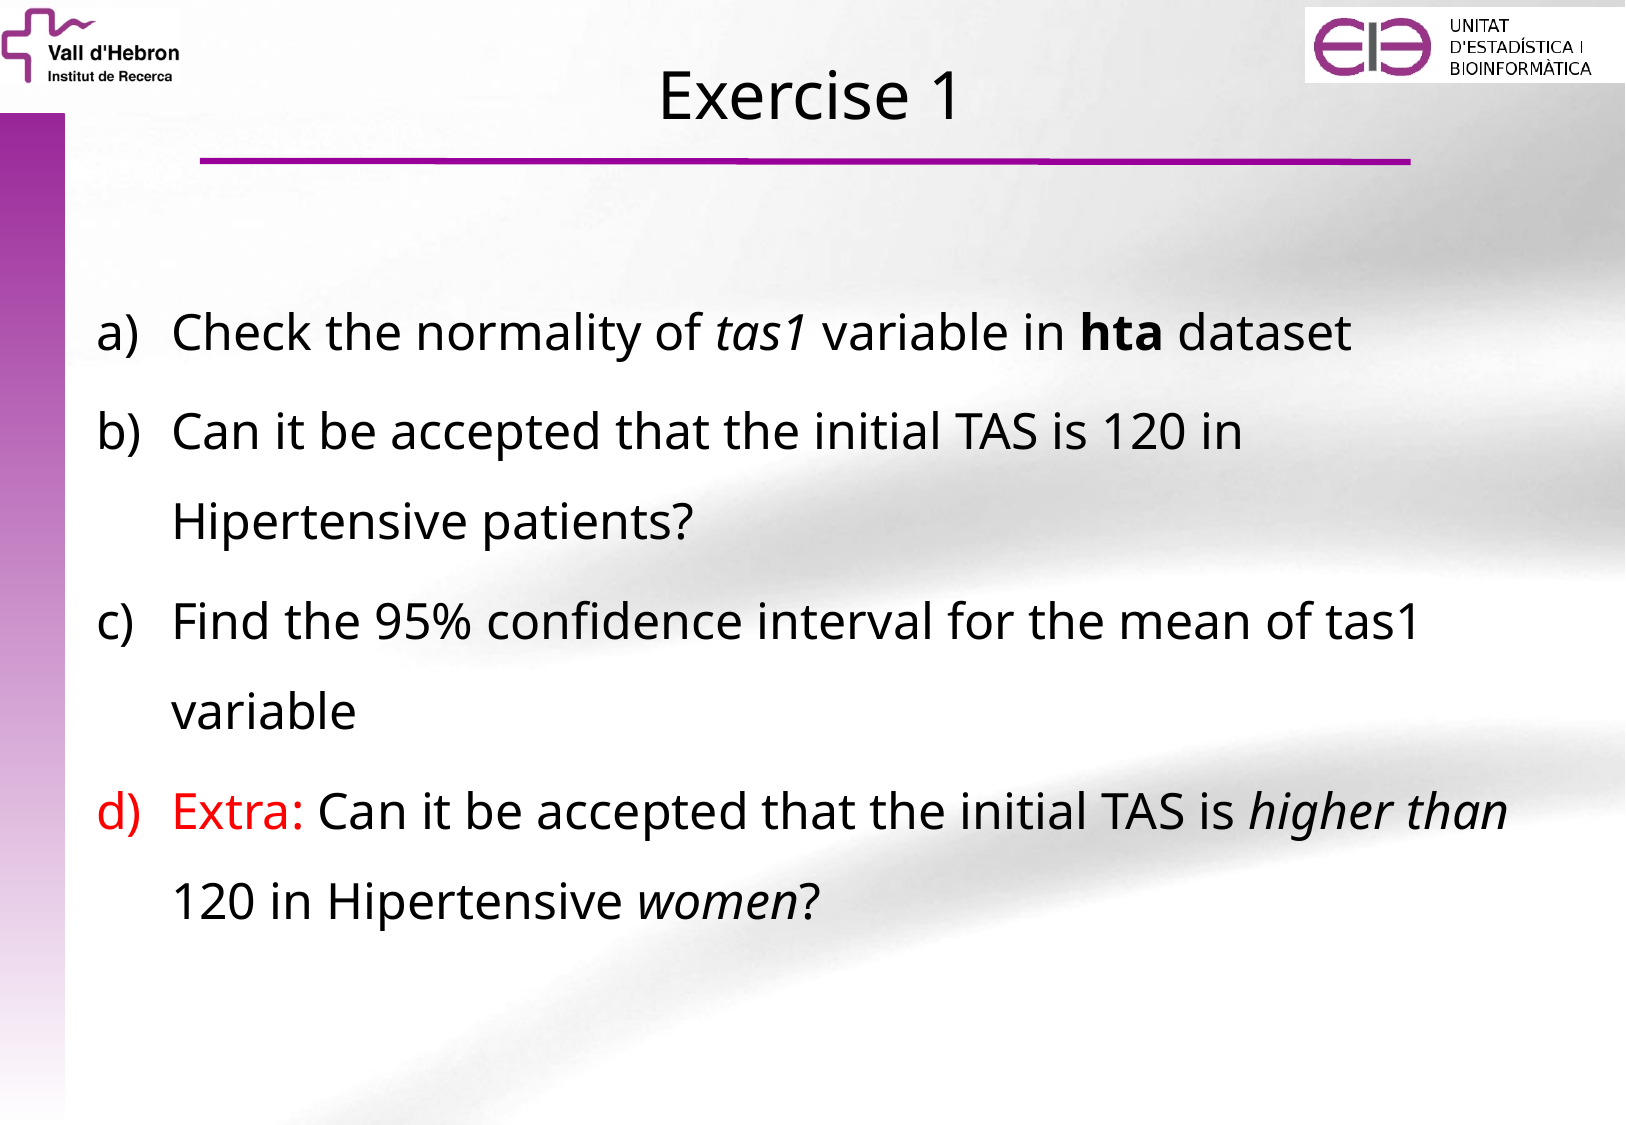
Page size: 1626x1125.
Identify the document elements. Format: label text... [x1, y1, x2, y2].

title Exercise 1 [81, 45, 1544, 233]
picture [0, 0, 1625, 1125]
list Check the normality of tas1 variable in hta dataset Can it be accepted that the initial TAS is 120 in Hipertensive patients? Find the 95% confidence interval for the mean of tas1 variable Extra: Can it be accepted that the initial TAS is higher than 120 in Hipertensive women? [81, 262, 1544, 1005]
